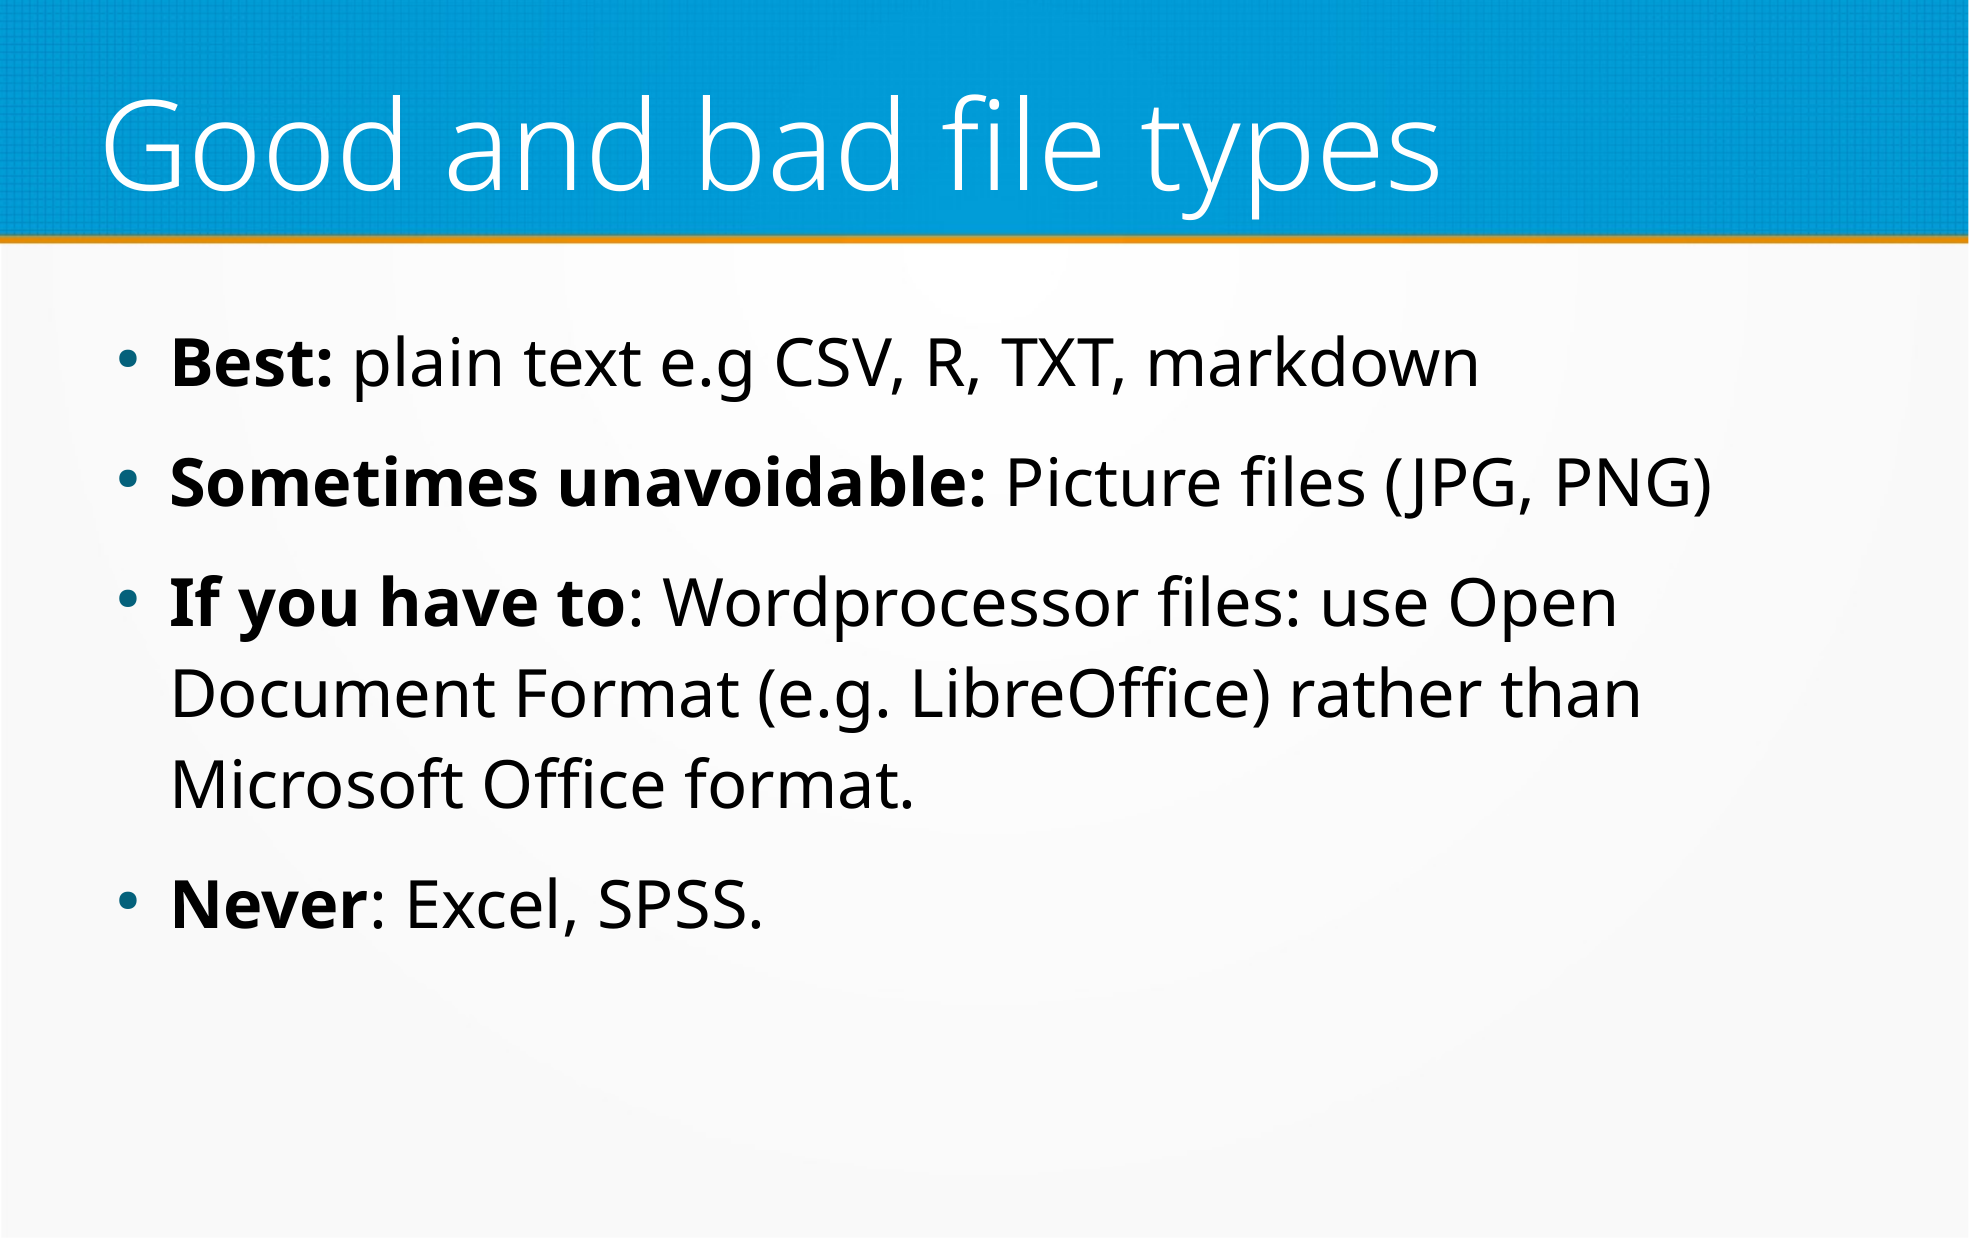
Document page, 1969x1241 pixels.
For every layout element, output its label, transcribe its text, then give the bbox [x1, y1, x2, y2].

picture [0, 233, 1969, 1241]
list Best: plain text e.g CSV, R, TXT, markdown Sometimes unavoidable: Picture files (JPG, PNG) If you have to: Wordprocessor files: use Open Document Format (e.g. LibreOffice) rather than Microsoft Office format. Never: Excel, SPSS. [98, 315, 1861, 1081]
title Good and bad file types [98, 19, 1870, 227]
